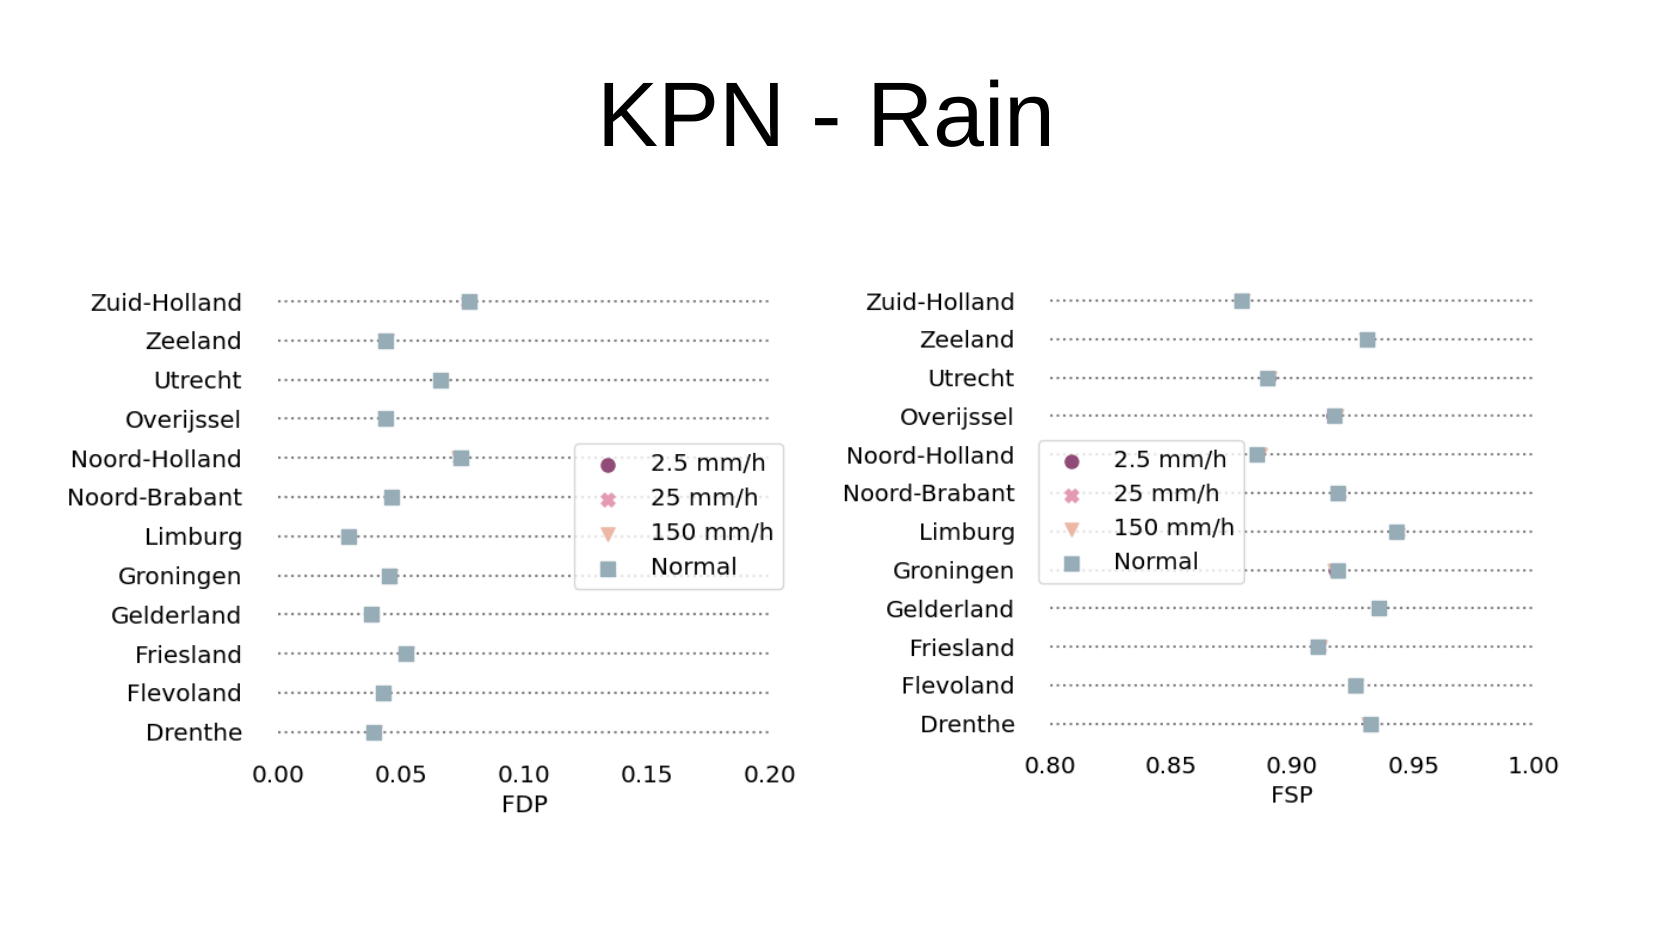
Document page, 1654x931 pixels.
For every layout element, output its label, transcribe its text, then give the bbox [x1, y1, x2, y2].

picture [49, 262, 813, 835]
title KPN - Rain [82, 37, 1571, 193]
picture [825, 262, 1576, 826]
